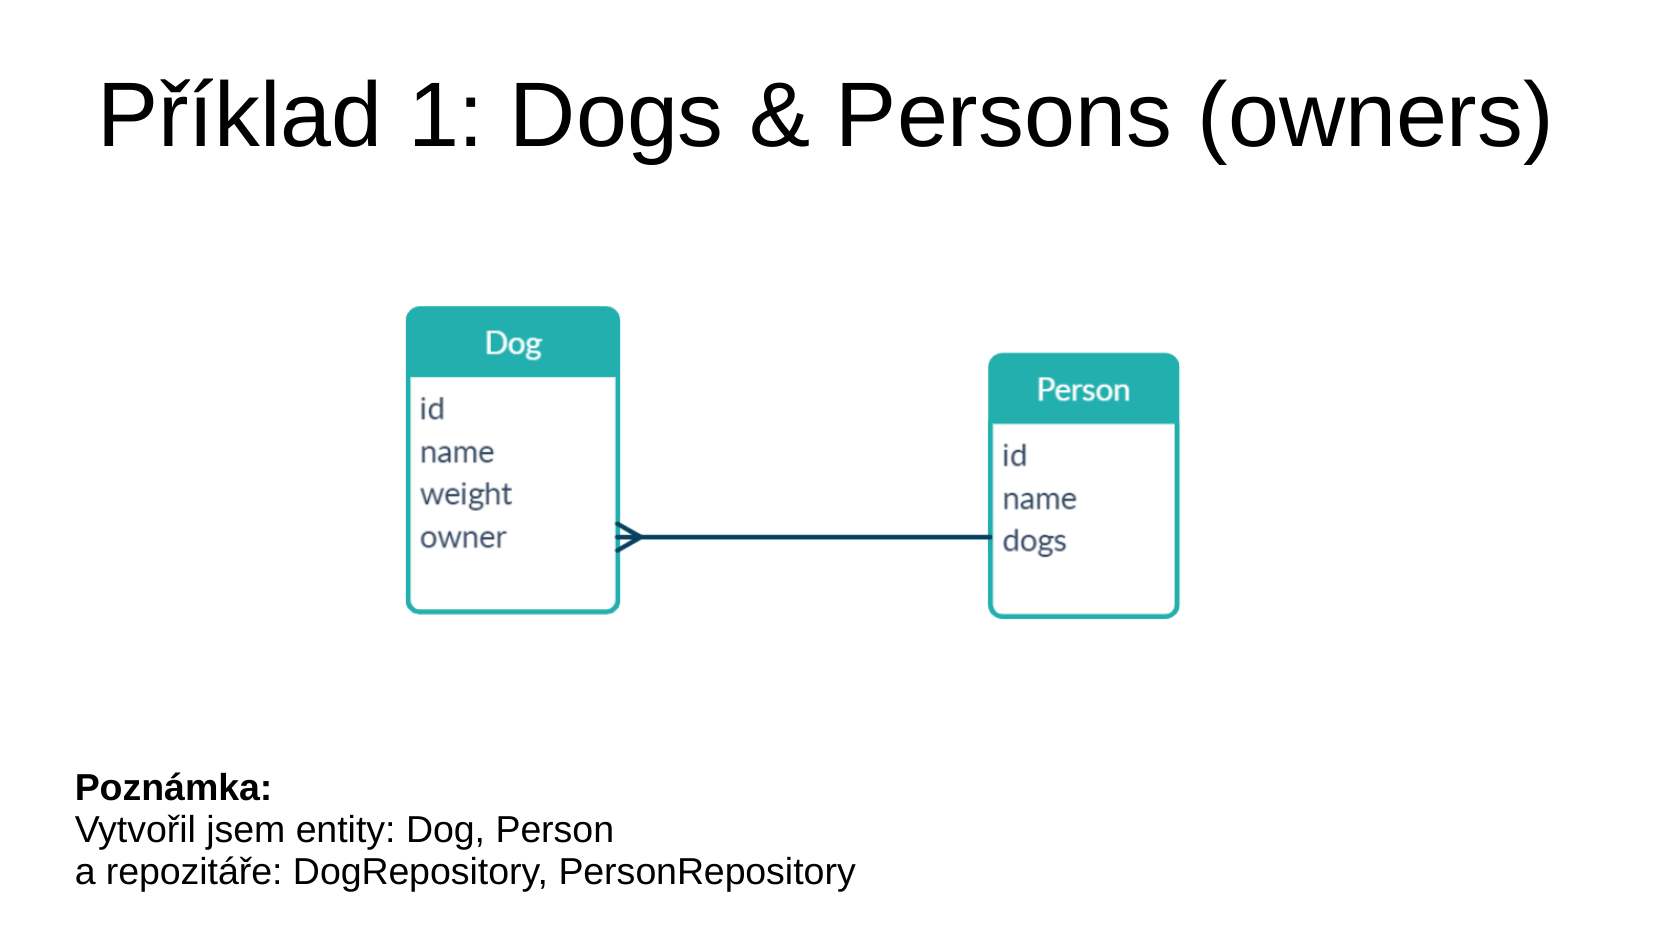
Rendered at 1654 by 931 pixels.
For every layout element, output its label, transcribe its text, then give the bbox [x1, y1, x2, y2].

title Příklad 1: Dogs & Persons (owners) [82, 37, 1571, 193]
text_box Poznámka: Vytvořil jsem entity: Dog, Person a repozitáře: DogRepository, PersonRepository [60, 759, 1411, 901]
picture [375, 272, 1231, 661]
